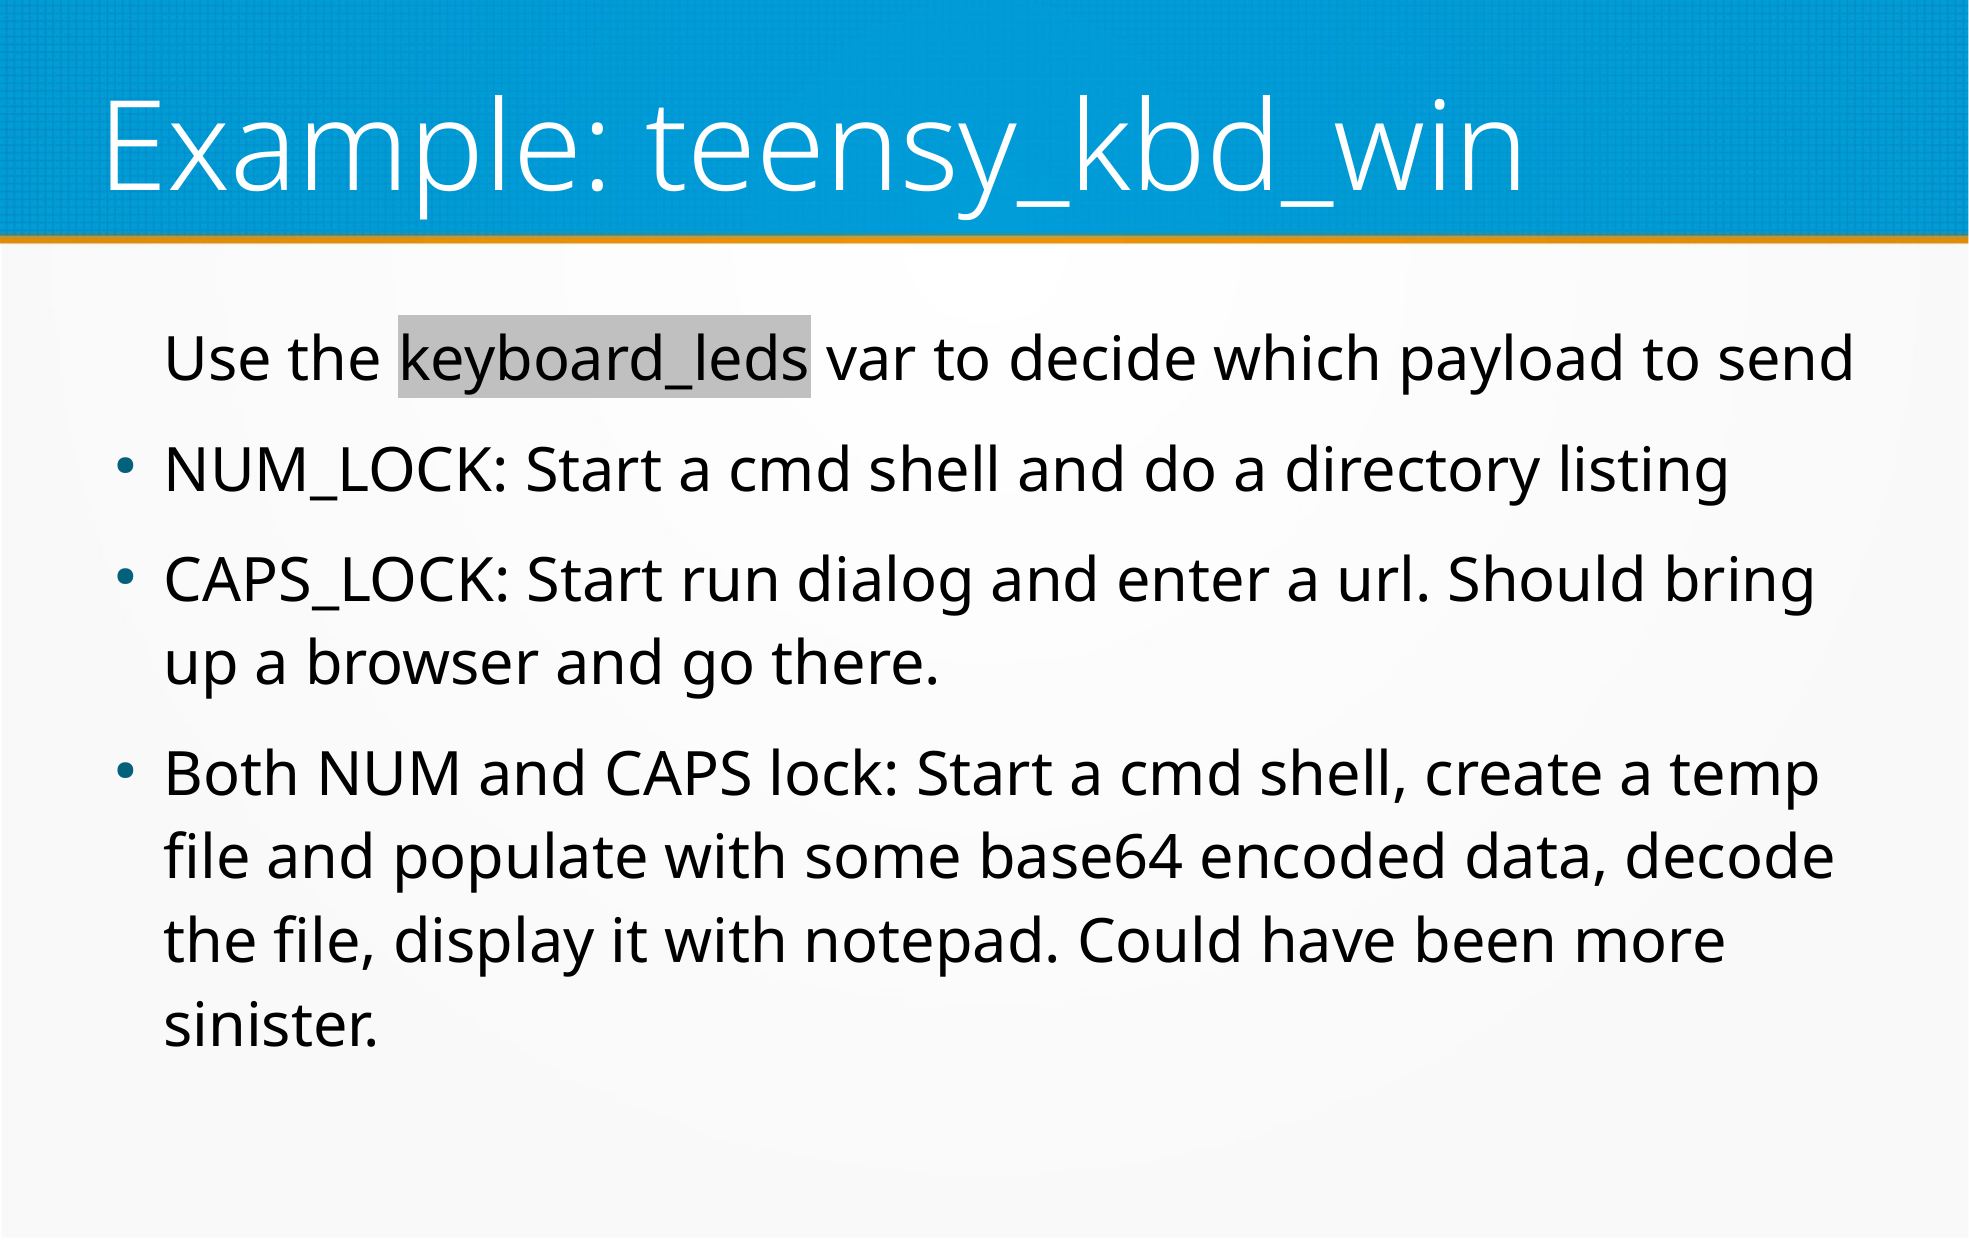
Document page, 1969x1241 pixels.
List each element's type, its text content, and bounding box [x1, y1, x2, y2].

list Use the keyboard_leds var to decide which payload to send NUM_LOCK: Start a cmd shell and do a directory listing CAPS_LOCK: Start run dialog and enter a url. Should bring up a browser and go there. Both NUM and CAPS lock: Start a cmd shell, create a temp file and populate with some base64 encoded data, decode the file, display it with notepad. Could have been more sinister. [98, 315, 1861, 1081]
title Example: teensy_kbd_win [98, 19, 1870, 227]
picture [0, 233, 1969, 1241]
